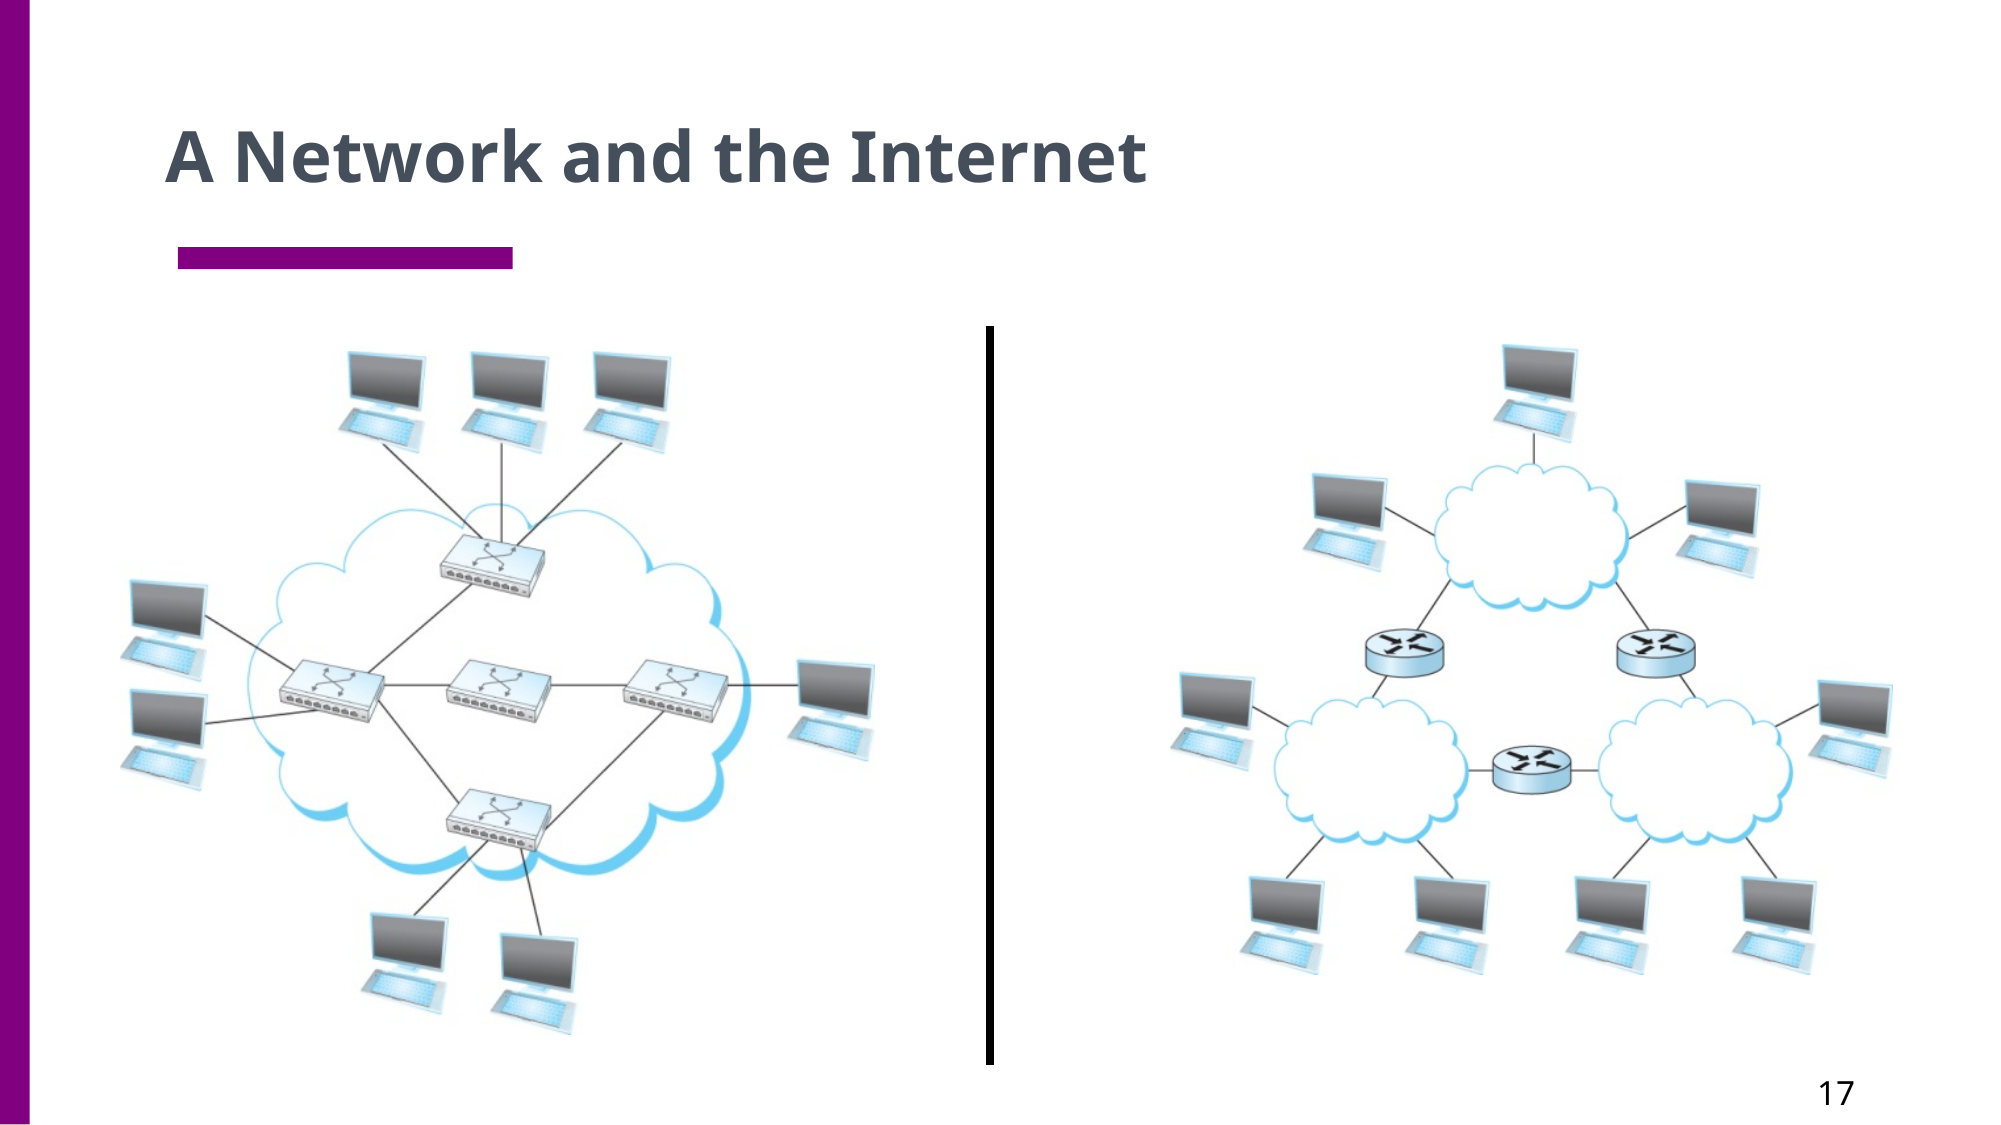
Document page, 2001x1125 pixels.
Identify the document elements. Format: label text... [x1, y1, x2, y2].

picture [120, 351, 875, 1036]
text_box A Network and the Internet [151, 0, 1849, 212]
picture [1170, 344, 1893, 976]
